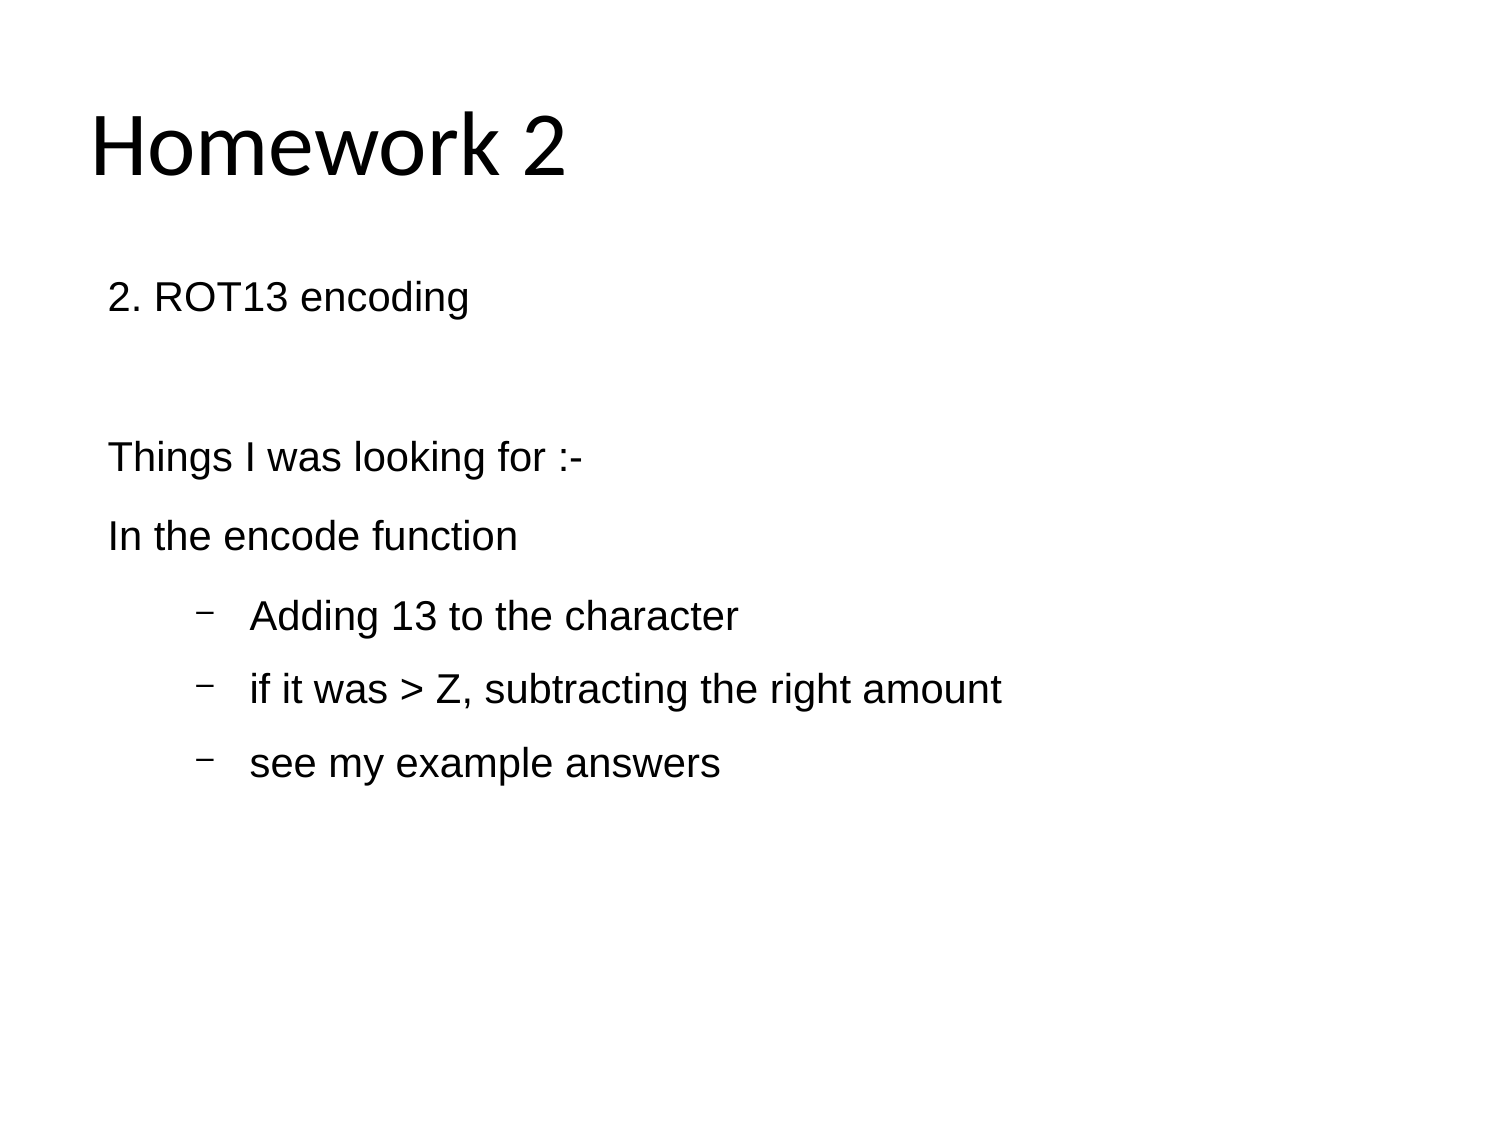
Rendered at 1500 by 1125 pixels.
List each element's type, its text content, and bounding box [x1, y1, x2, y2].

list 2. ROT13 encoding Things I was looking for :- In the encode function Adding 13 to the character if it was > Z, subtracting the right amount see my example answers [75, 262, 1425, 1005]
title Homework 2 [75, 45, 1425, 233]
